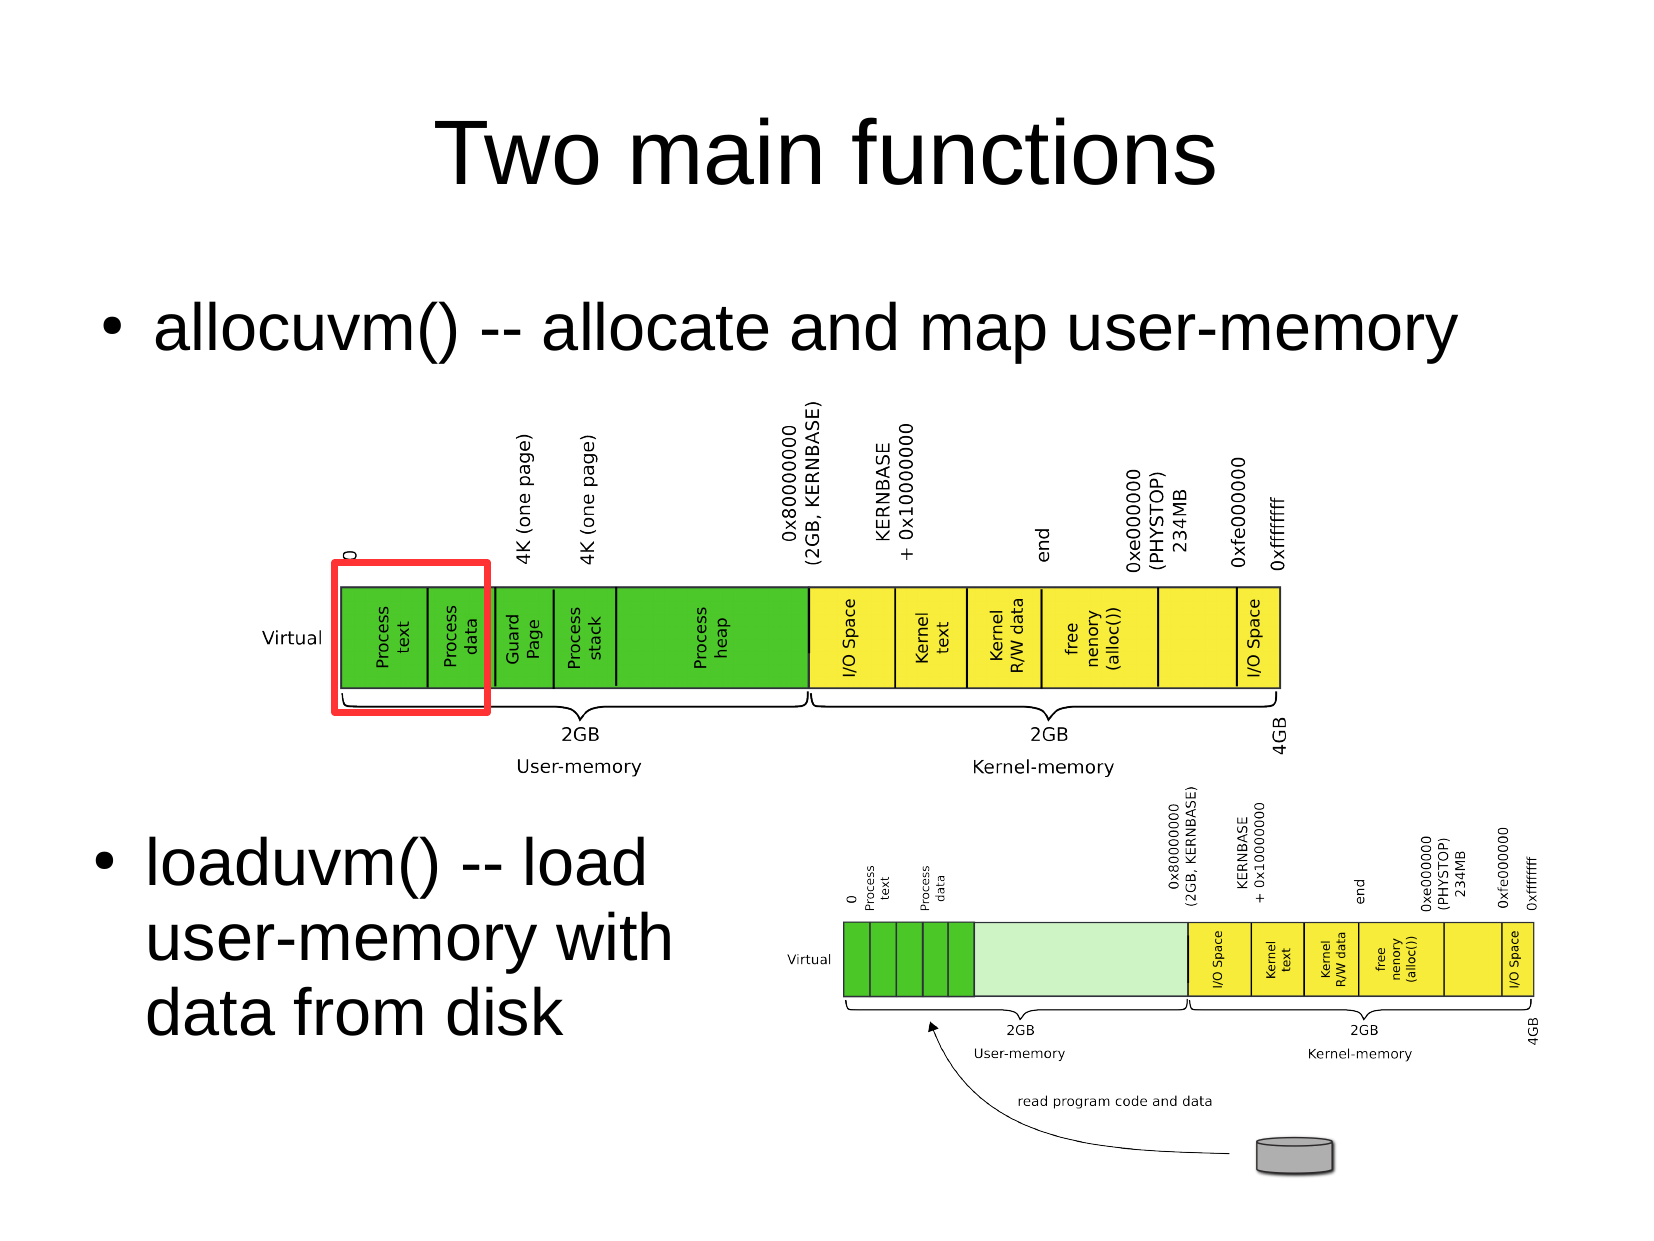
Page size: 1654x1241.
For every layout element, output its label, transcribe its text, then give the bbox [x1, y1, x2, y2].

list allocuvm() -- allocate and map user-memory [82, 290, 1571, 413]
picture [787, 787, 1538, 1180]
title Two main functions [82, 49, 1571, 257]
list loaduvm() -- load user-memory with data from disk [75, 825, 787, 1163]
picture [262, 402, 1286, 777]
